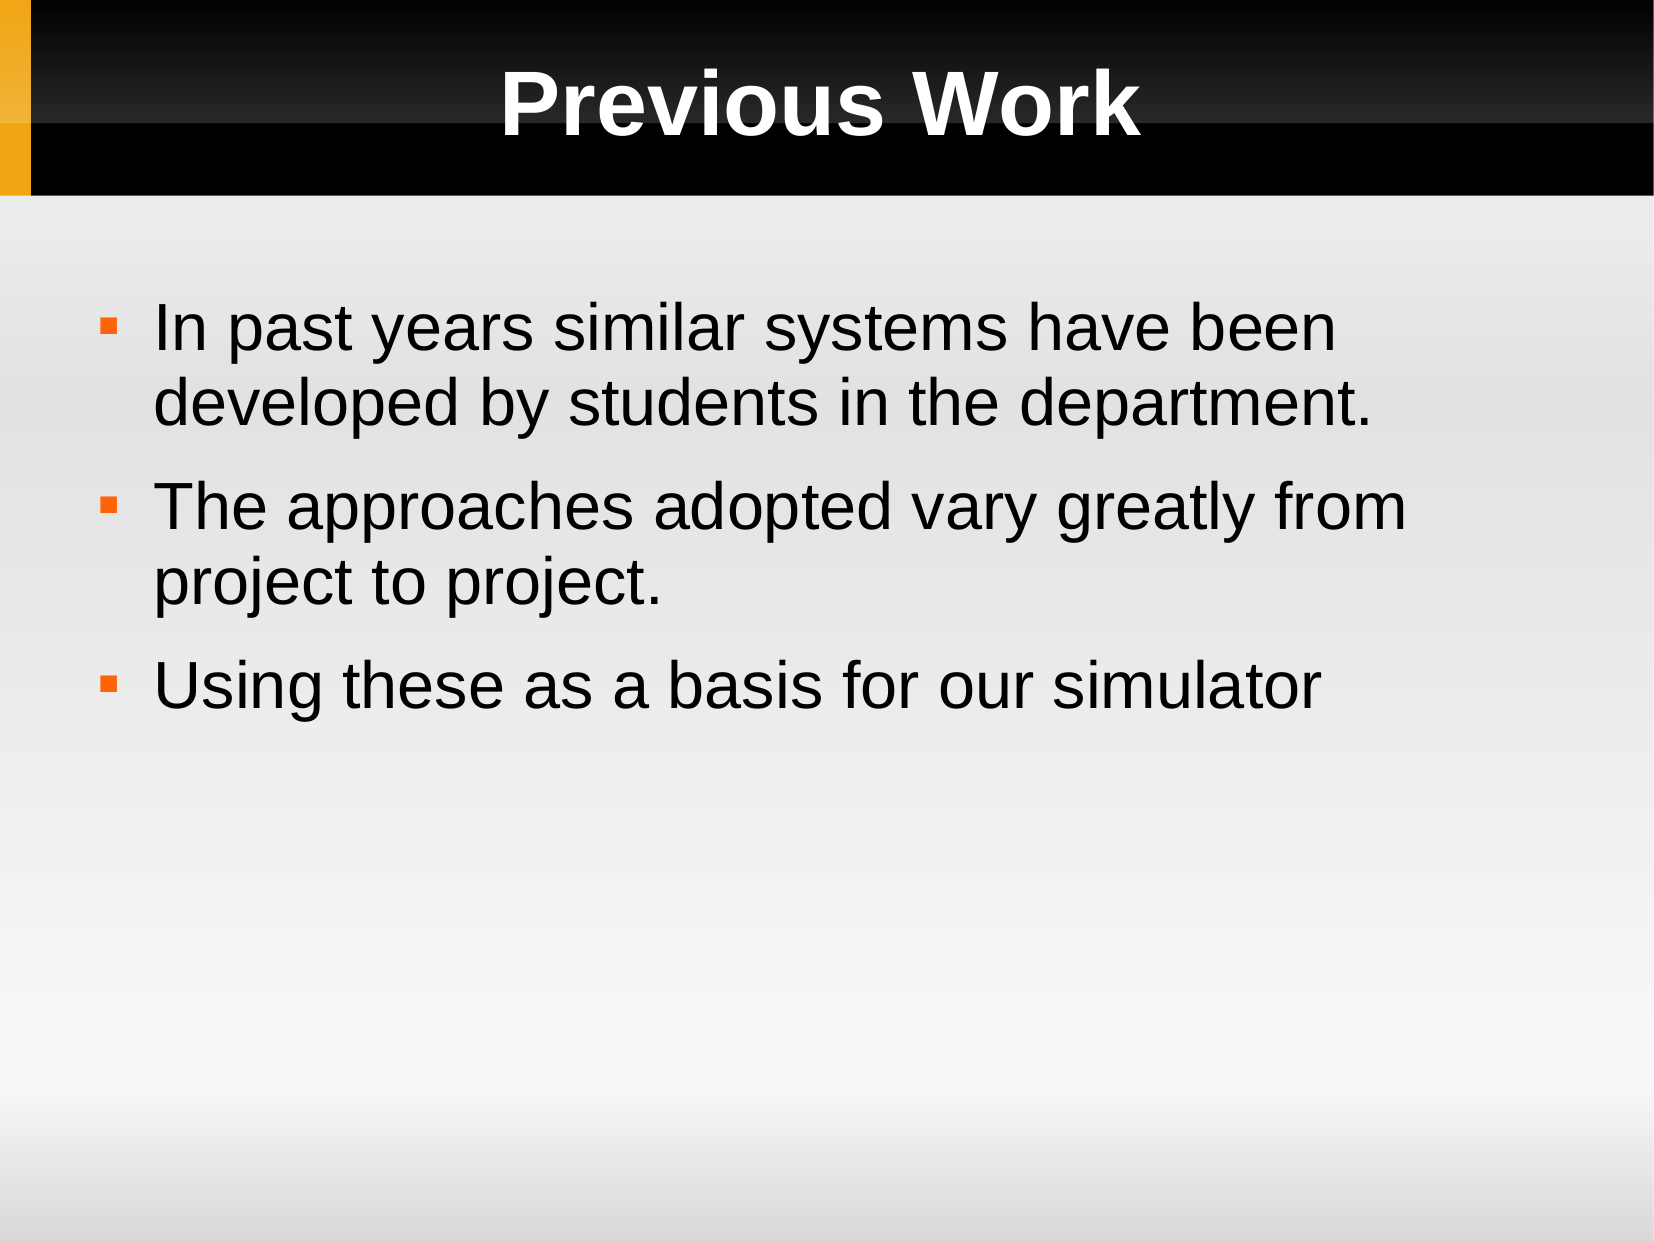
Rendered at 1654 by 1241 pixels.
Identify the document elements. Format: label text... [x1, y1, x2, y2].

list In past years similar systems have been developed by students in the department. The approaches adopted vary greatly from project to project. Using these as a basis for our simulator [82, 290, 1571, 1109]
picture [0, 0, 1654, 1241]
title Previous Work [76, 0, 1565, 208]
